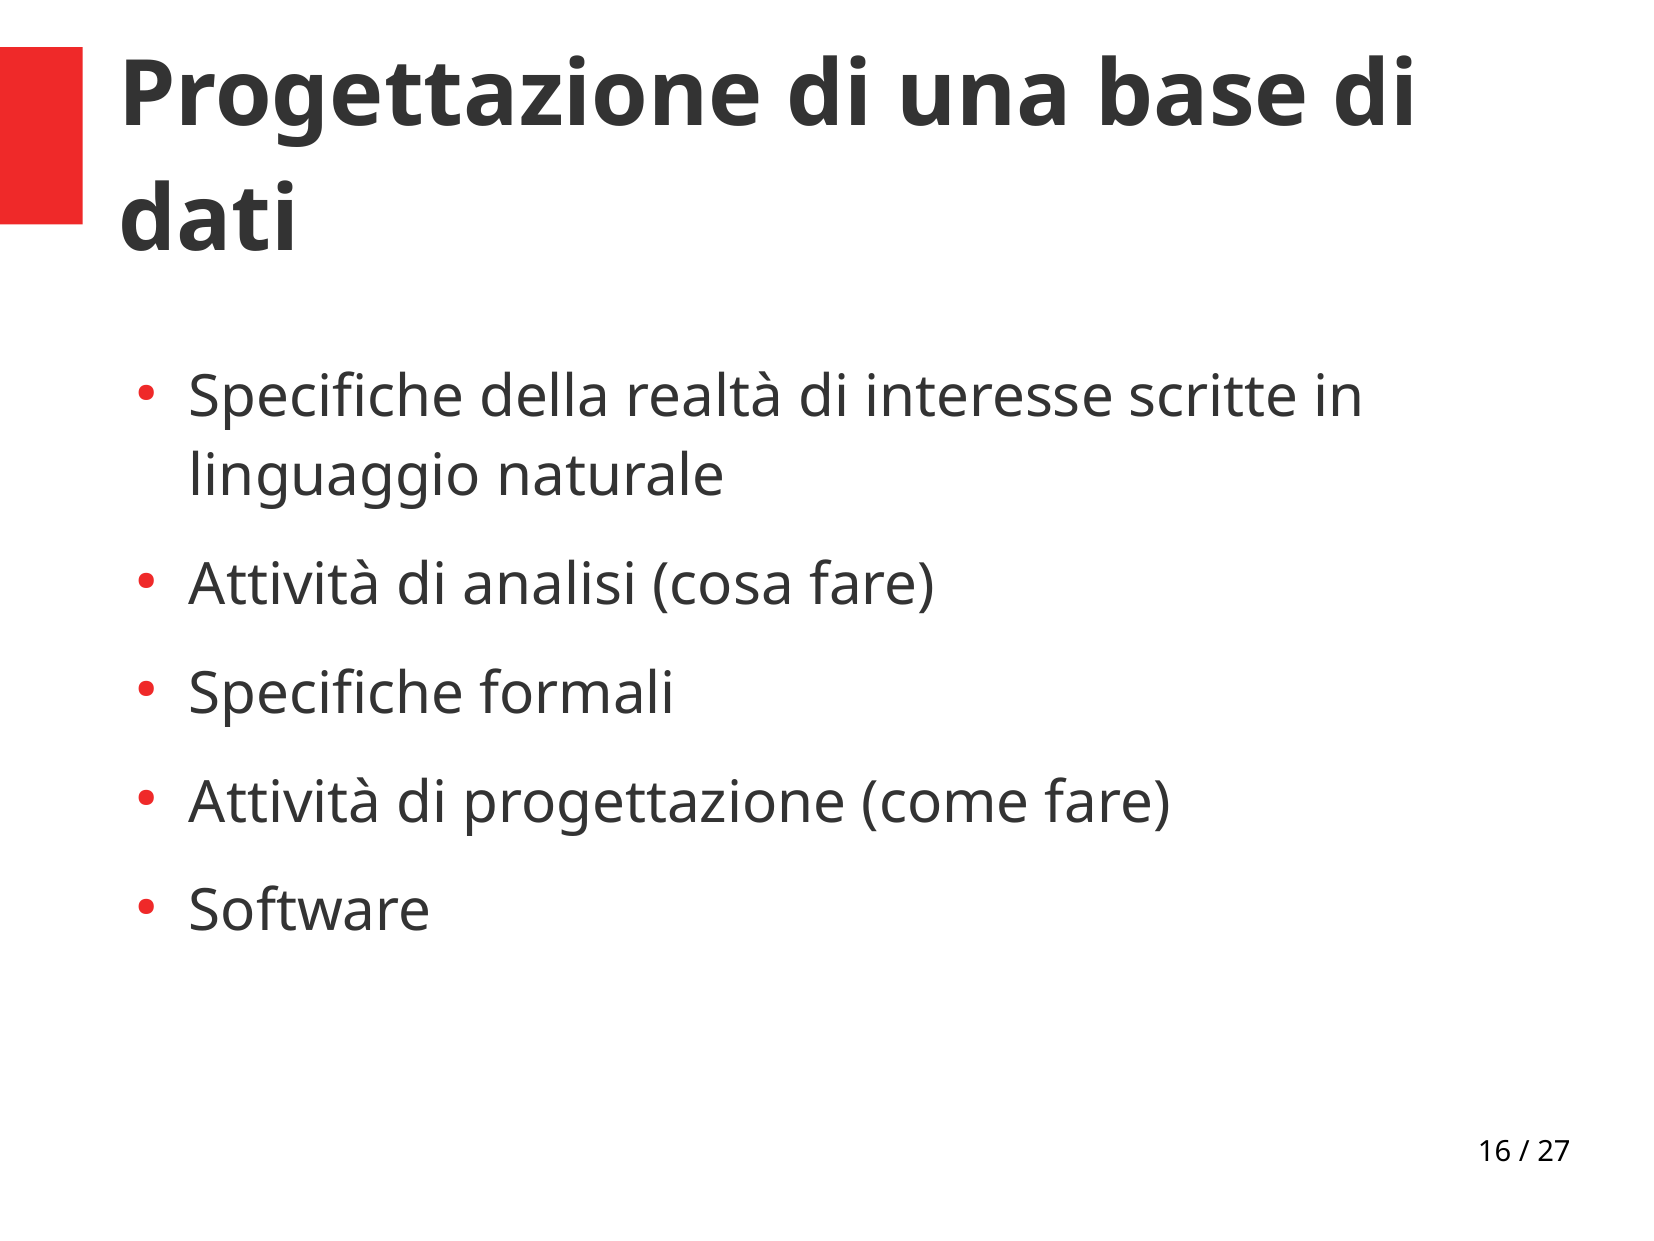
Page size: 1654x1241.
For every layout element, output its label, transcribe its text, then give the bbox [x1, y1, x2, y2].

title Progettazione di una base di dati [118, 45, 1571, 260]
list Specifiche della realtà di interesse scritte in linguaggio naturale Attività di analisi (cosa fare) Specifiche formali Attività di progettazione (come fare) Software [118, 354, 1536, 1074]
